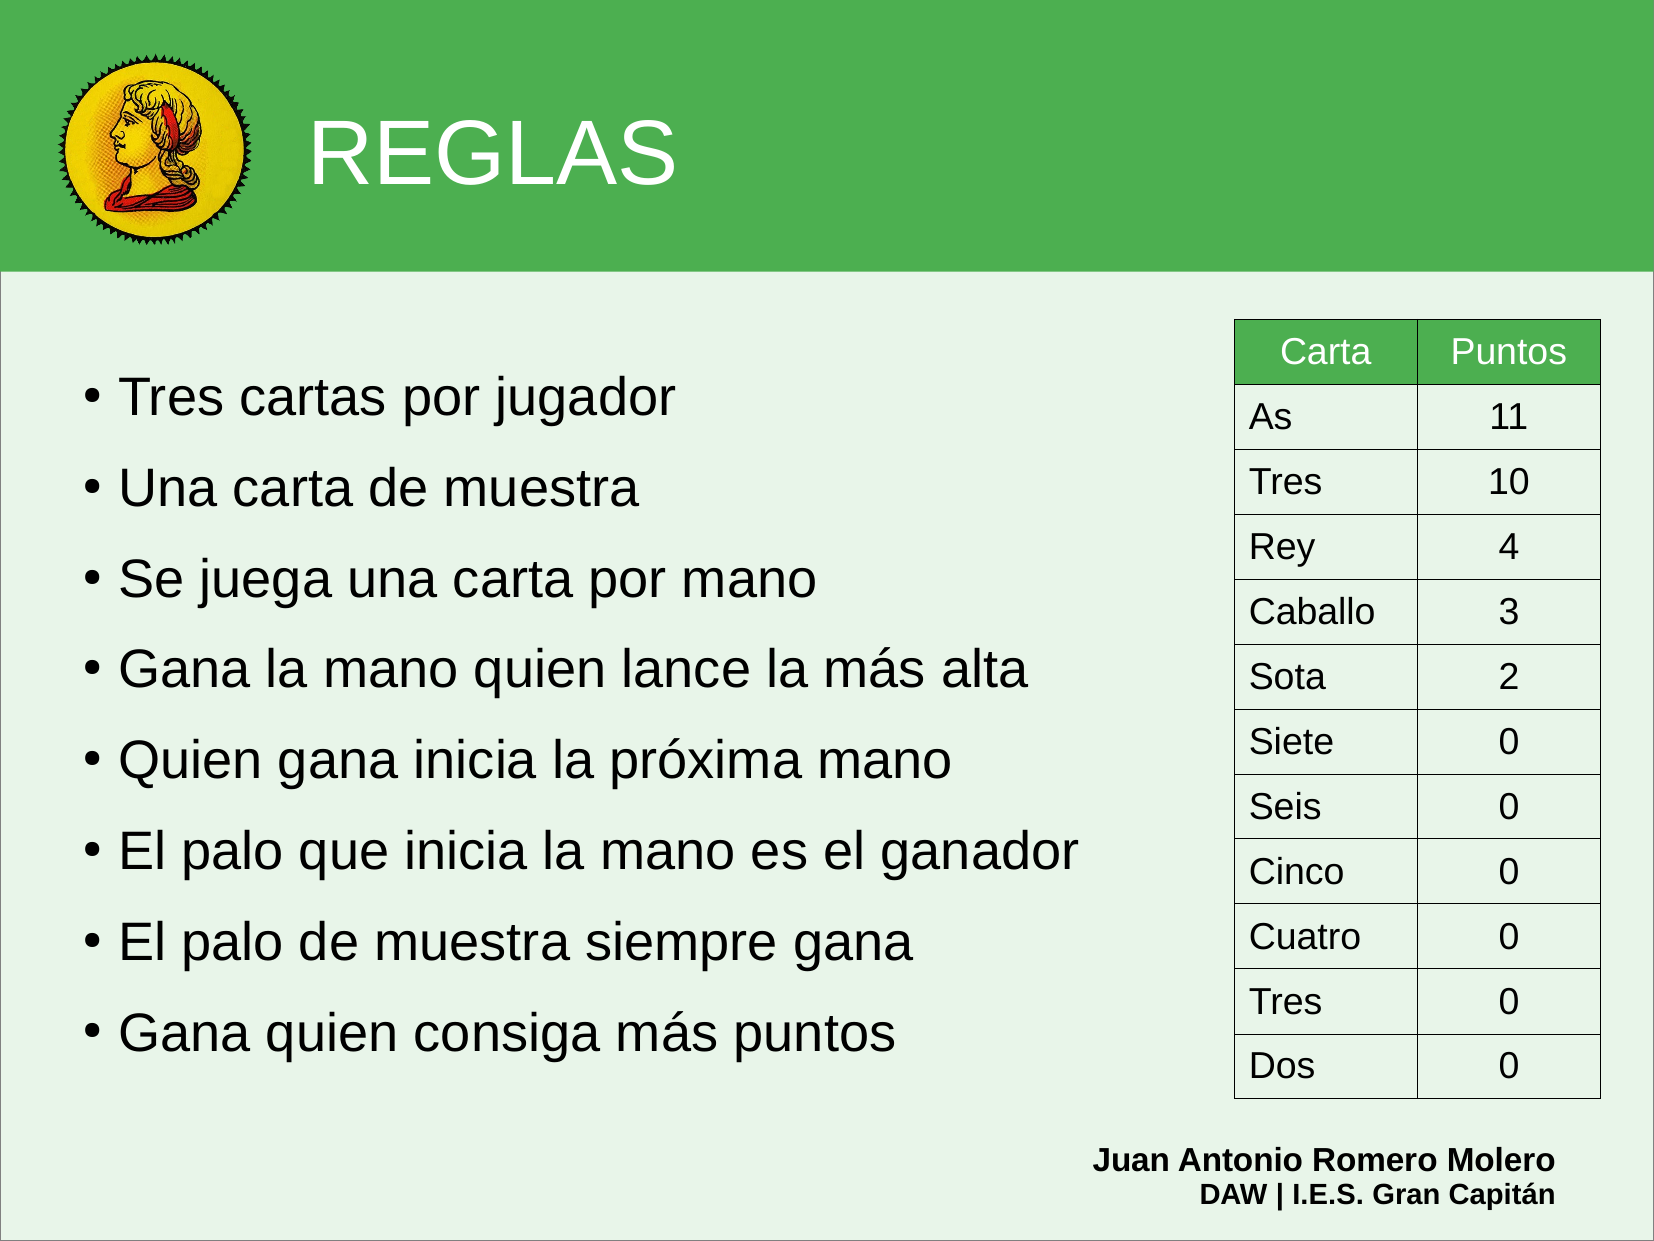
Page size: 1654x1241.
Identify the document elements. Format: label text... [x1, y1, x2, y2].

table_cell 10 [1418, 450, 1600, 514]
table_cell Seis [1235, 775, 1417, 838]
table_cell Caballo [1235, 580, 1417, 644]
table_cell 11 [1418, 385, 1600, 449]
table_cell 0 [1418, 710, 1600, 774]
table_cell 4 [1418, 515, 1600, 579]
table_cell Cuatro [1235, 904, 1417, 968]
table_cell Tres [1235, 969, 1417, 1034]
table_header Carta [1235, 320, 1417, 384]
table_header Puntos [1418, 320, 1600, 384]
table_cell 0 [1418, 969, 1600, 1034]
table_cell Cinco [1235, 839, 1417, 903]
picture [57, 53, 252, 245]
table_cell Rey [1235, 515, 1417, 579]
table_cell 2 [1418, 645, 1600, 709]
table_cell 0 [1418, 904, 1600, 968]
subtitle Tres cartas por jugador Una carta de muestra Se juega una carta por mano Gana la mano quien lance la más alta Quien gana inicia la próxima mano El palo que inicia la mano es el ganador El palo de muestra siempre gana Gana quien consiga más puntos [82, 290, 1193, 1109]
table_cell 0 [1418, 775, 1600, 838]
table_cell Siete [1235, 710, 1417, 774]
text_box Juan Antonio Romero Molero DAW | I.E.S. Gran Capitán [212, 1133, 1571, 1241]
table_cell As [1235, 385, 1417, 449]
table_cell 3 [1418, 580, 1600, 644]
table_cell 0 [1418, 1035, 1600, 1098]
table_cell Sota [1235, 645, 1417, 709]
table_cell Dos [1235, 1035, 1417, 1098]
table_cell Tres [1235, 450, 1417, 514]
title REGLAS [307, 49, 1571, 257]
table_cell 0 [1418, 839, 1600, 903]
